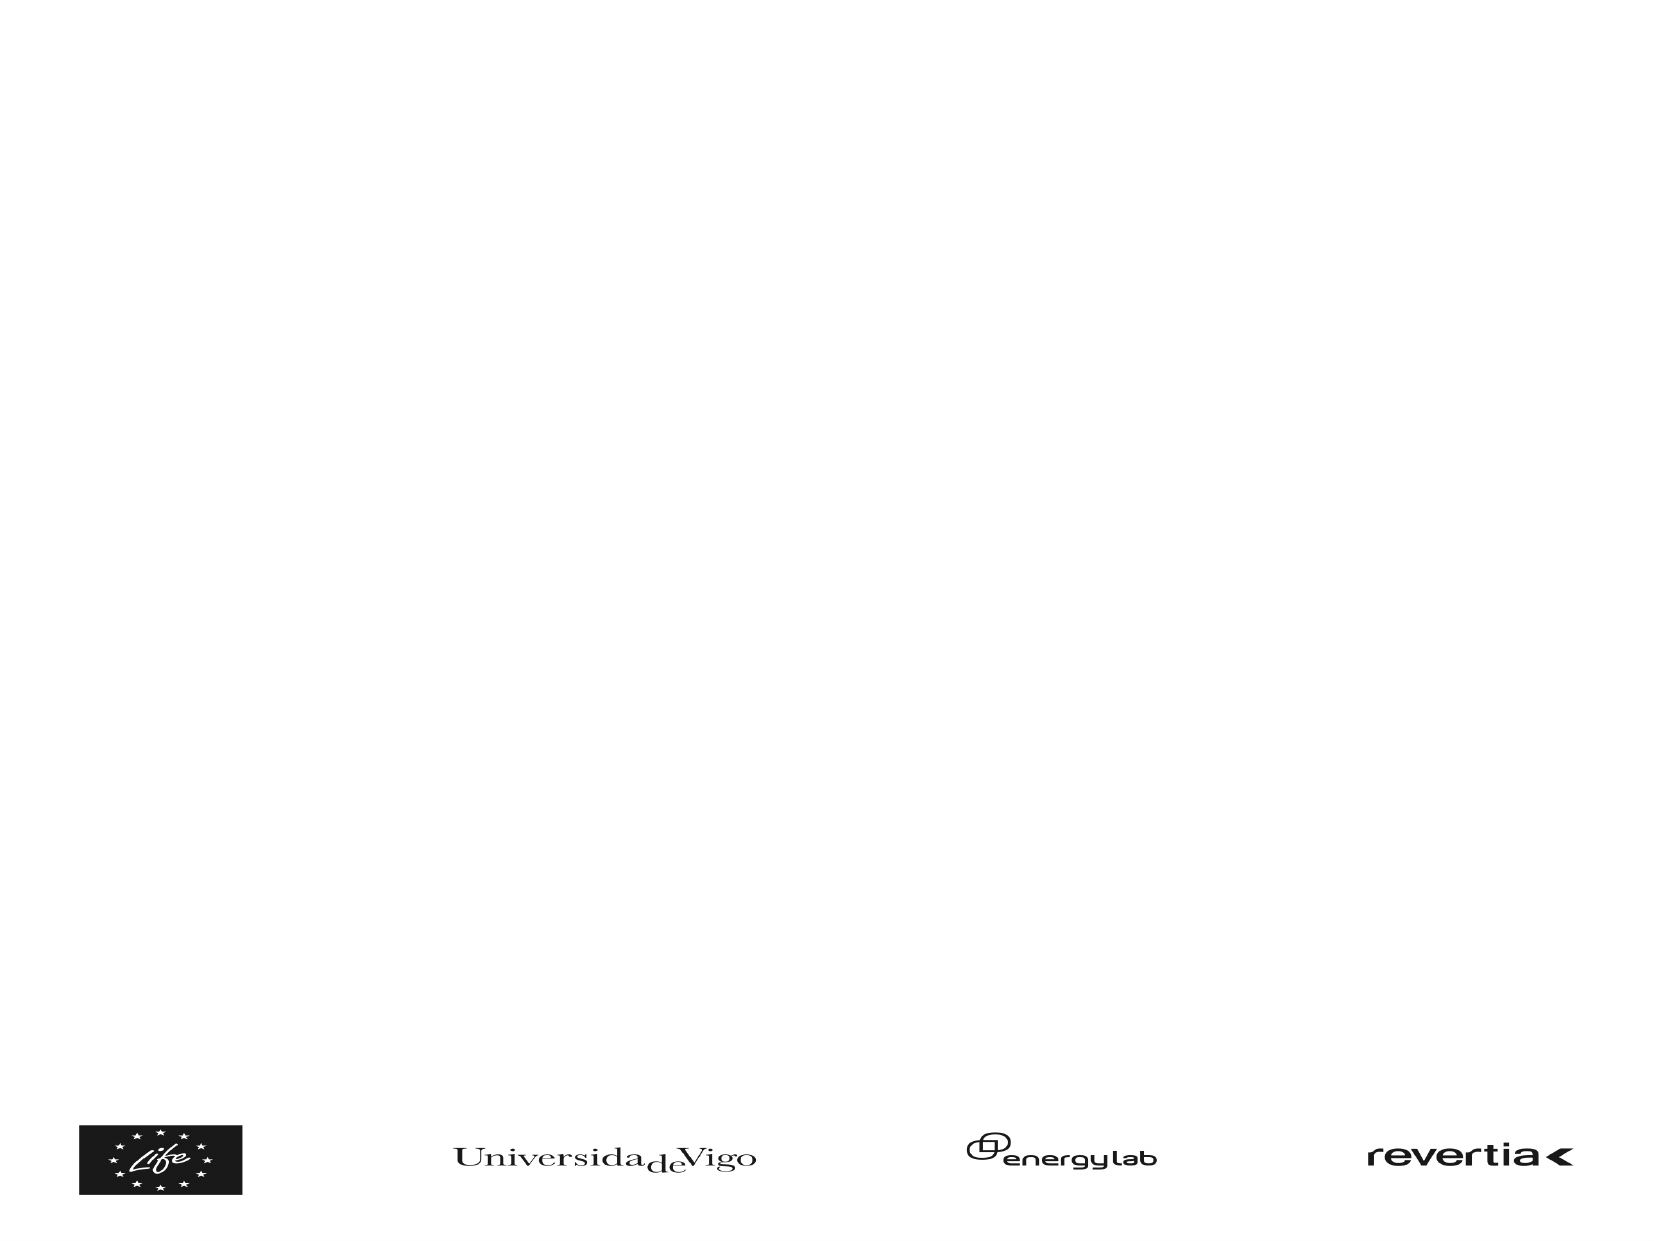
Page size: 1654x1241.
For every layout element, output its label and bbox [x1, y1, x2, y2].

picture [0, 1009, 1654, 1241]
